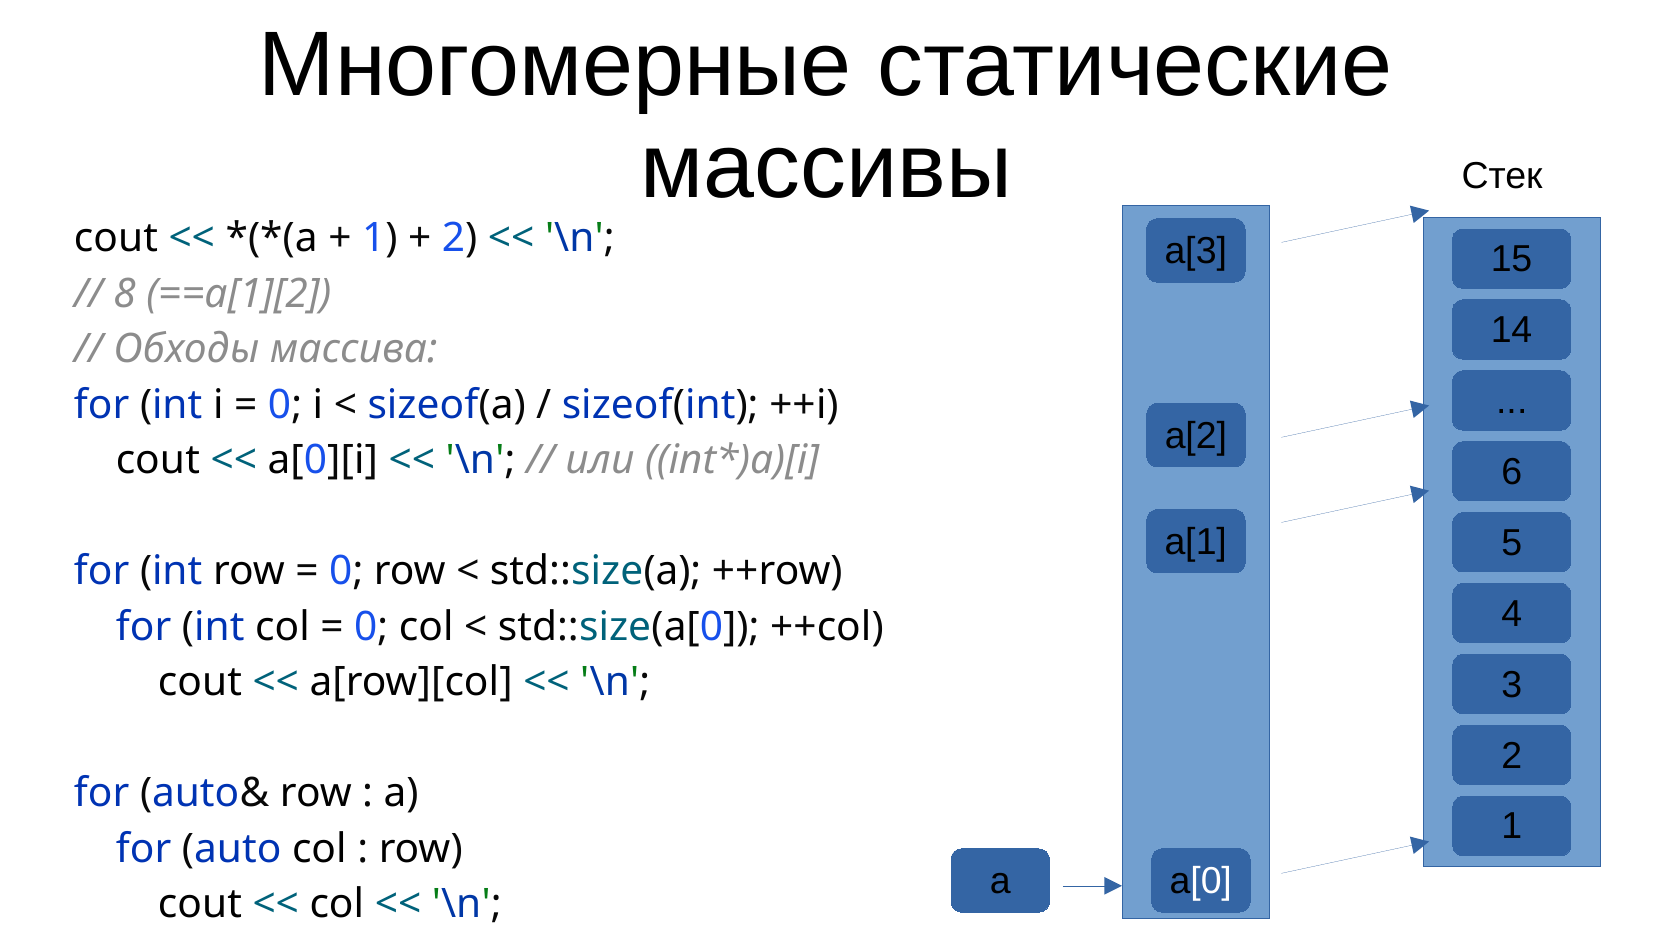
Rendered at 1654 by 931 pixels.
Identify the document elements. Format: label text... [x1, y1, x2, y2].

text_box a[3] [1146, 218, 1246, 283]
text_box 5 [1452, 512, 1571, 572]
text_box 15 [1452, 229, 1571, 289]
text_box a [951, 848, 1050, 913]
text_box 3 [1452, 654, 1571, 714]
text_box ... [1452, 370, 1571, 431]
text_box 2 [1452, 725, 1571, 785]
text_box a[2] [1146, 403, 1246, 467]
text_box [1423, 217, 1601, 867]
text_box 4 [1452, 583, 1571, 643]
text_box 1 [1452, 796, 1571, 856]
text_box [1122, 205, 1270, 919]
text_box cout << *(*(a + 1) + 2) << '\n'; // 8 (==a[1][2]) // Обходы массива: for (int i = 0; i < sizeof(a) / sizeof(int); ++i) cout << a[0][i] << '\n'; // или ((int*)a)[i] for (int row = 0; row < std::size(a); ++row) for (int col = 0; col < std::size(a[0]); ++col) cout << a[row][col] << '\n'; for (auto& row : a) for (auto col : row) cout << col << '\n'; [59, 200, 916, 931]
text_box Стек [1446, 147, 1558, 205]
text_box 14 [1452, 299, 1571, 360]
title Многомерные статические массивы [82, 12, 1571, 218]
text_box a[0] [1151, 848, 1251, 913]
text_box a[1] [1146, 509, 1246, 573]
text_box 6 [1452, 441, 1571, 501]
